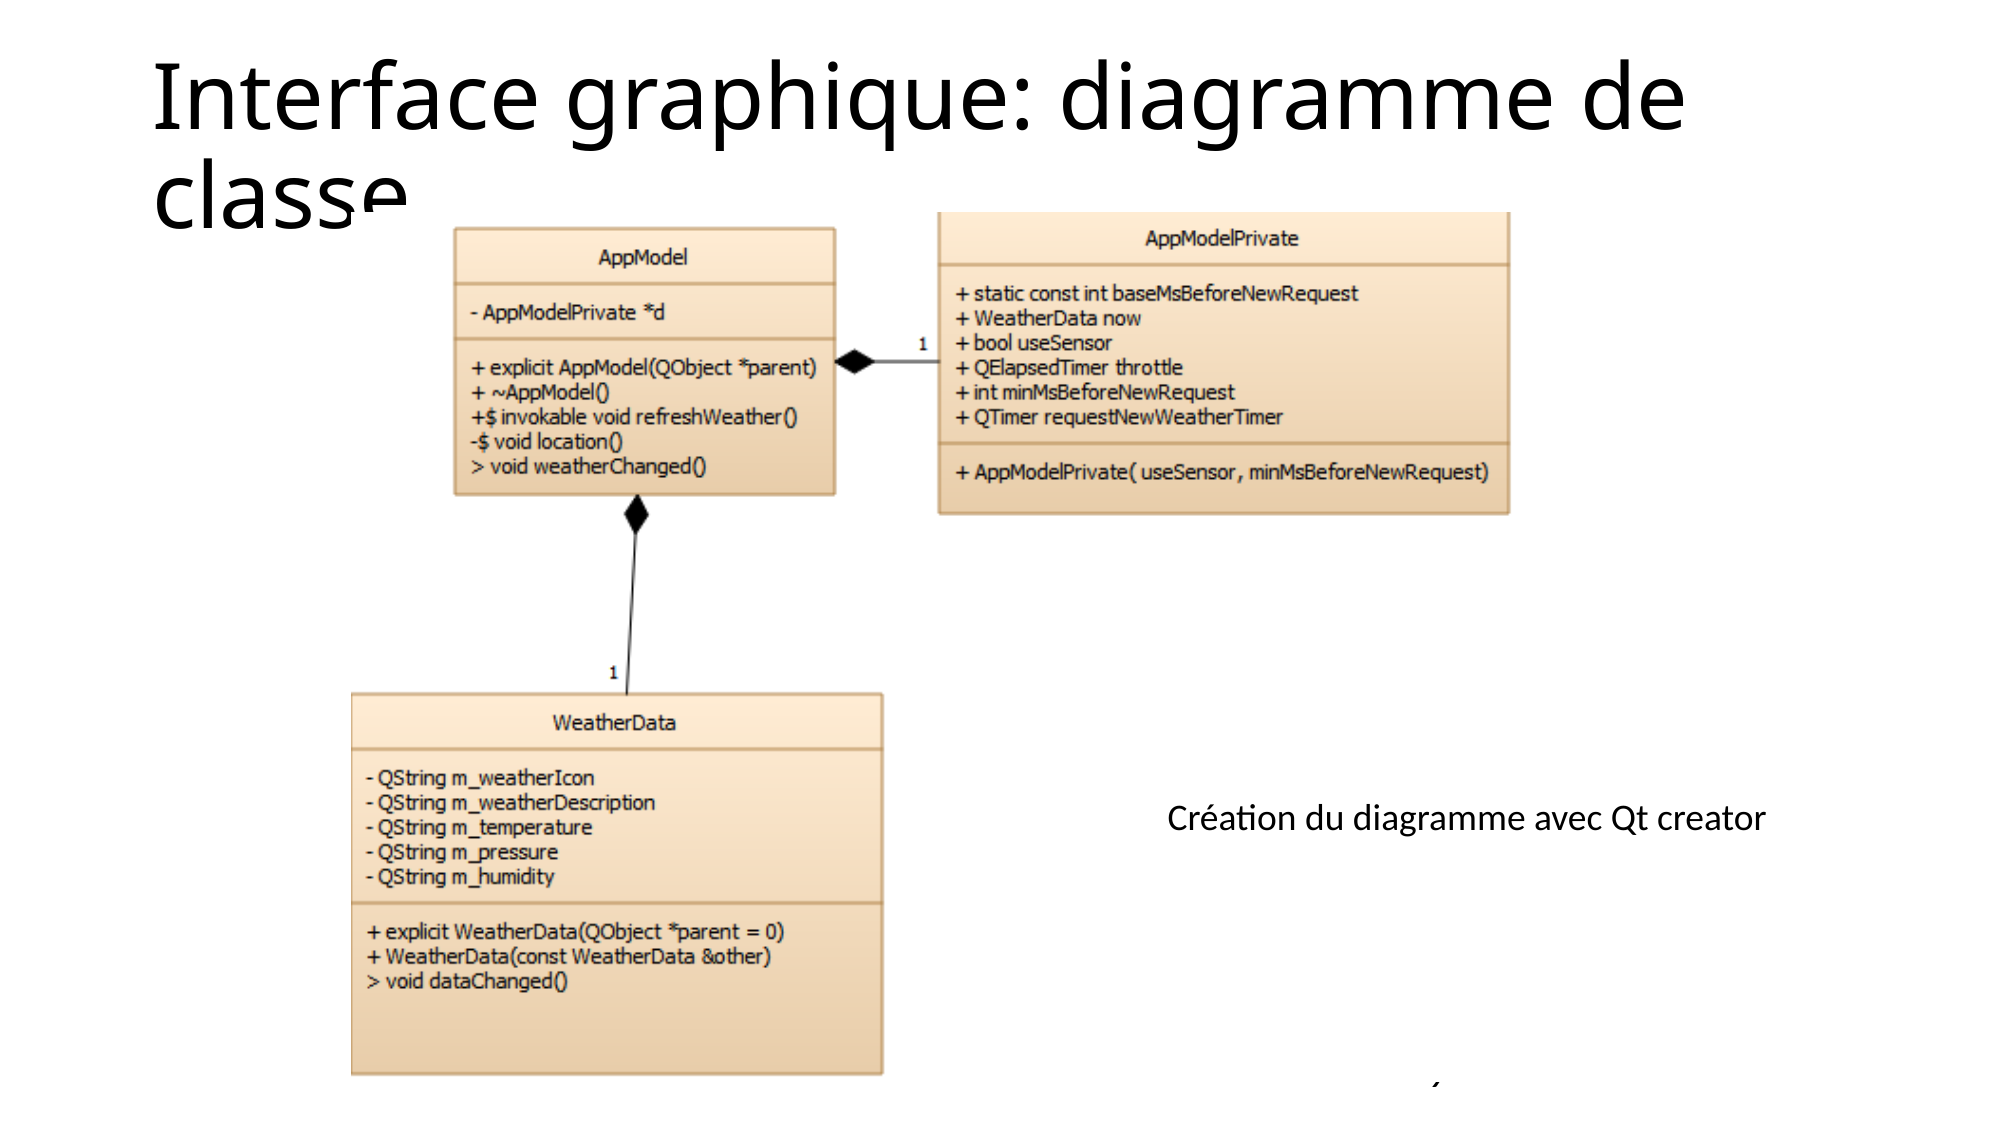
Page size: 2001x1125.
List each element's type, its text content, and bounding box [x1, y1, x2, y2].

slide_number 16 [1412, 1042, 1863, 1103]
picture [351, 212, 1513, 1082]
text_box Création du diagramme avec Qt creator [1152, 785, 1783, 845]
title Interface graphique: diagramme de classe [137, 43, 1863, 261]
